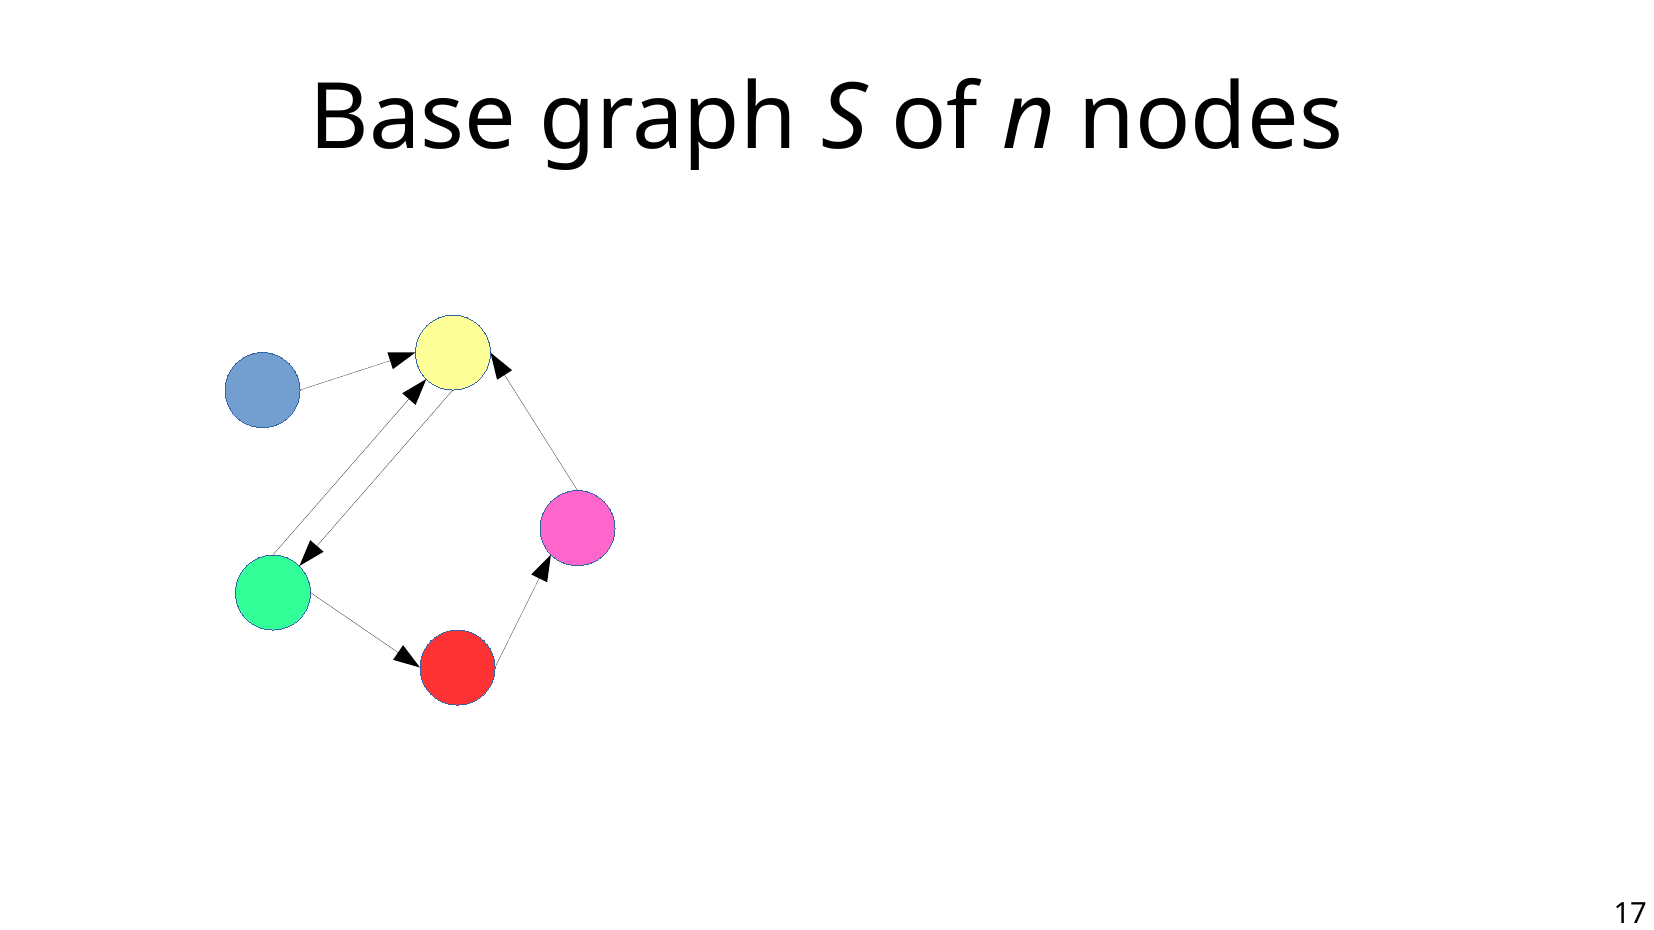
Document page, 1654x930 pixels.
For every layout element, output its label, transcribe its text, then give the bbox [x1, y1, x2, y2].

text_box [225, 352, 300, 428]
title Base graph S of n nodes [82, 1, 1571, 225]
text_box [415, 315, 491, 391]
text_box [235, 555, 311, 631]
text_box [540, 490, 616, 566]
text_box [420, 630, 496, 706]
